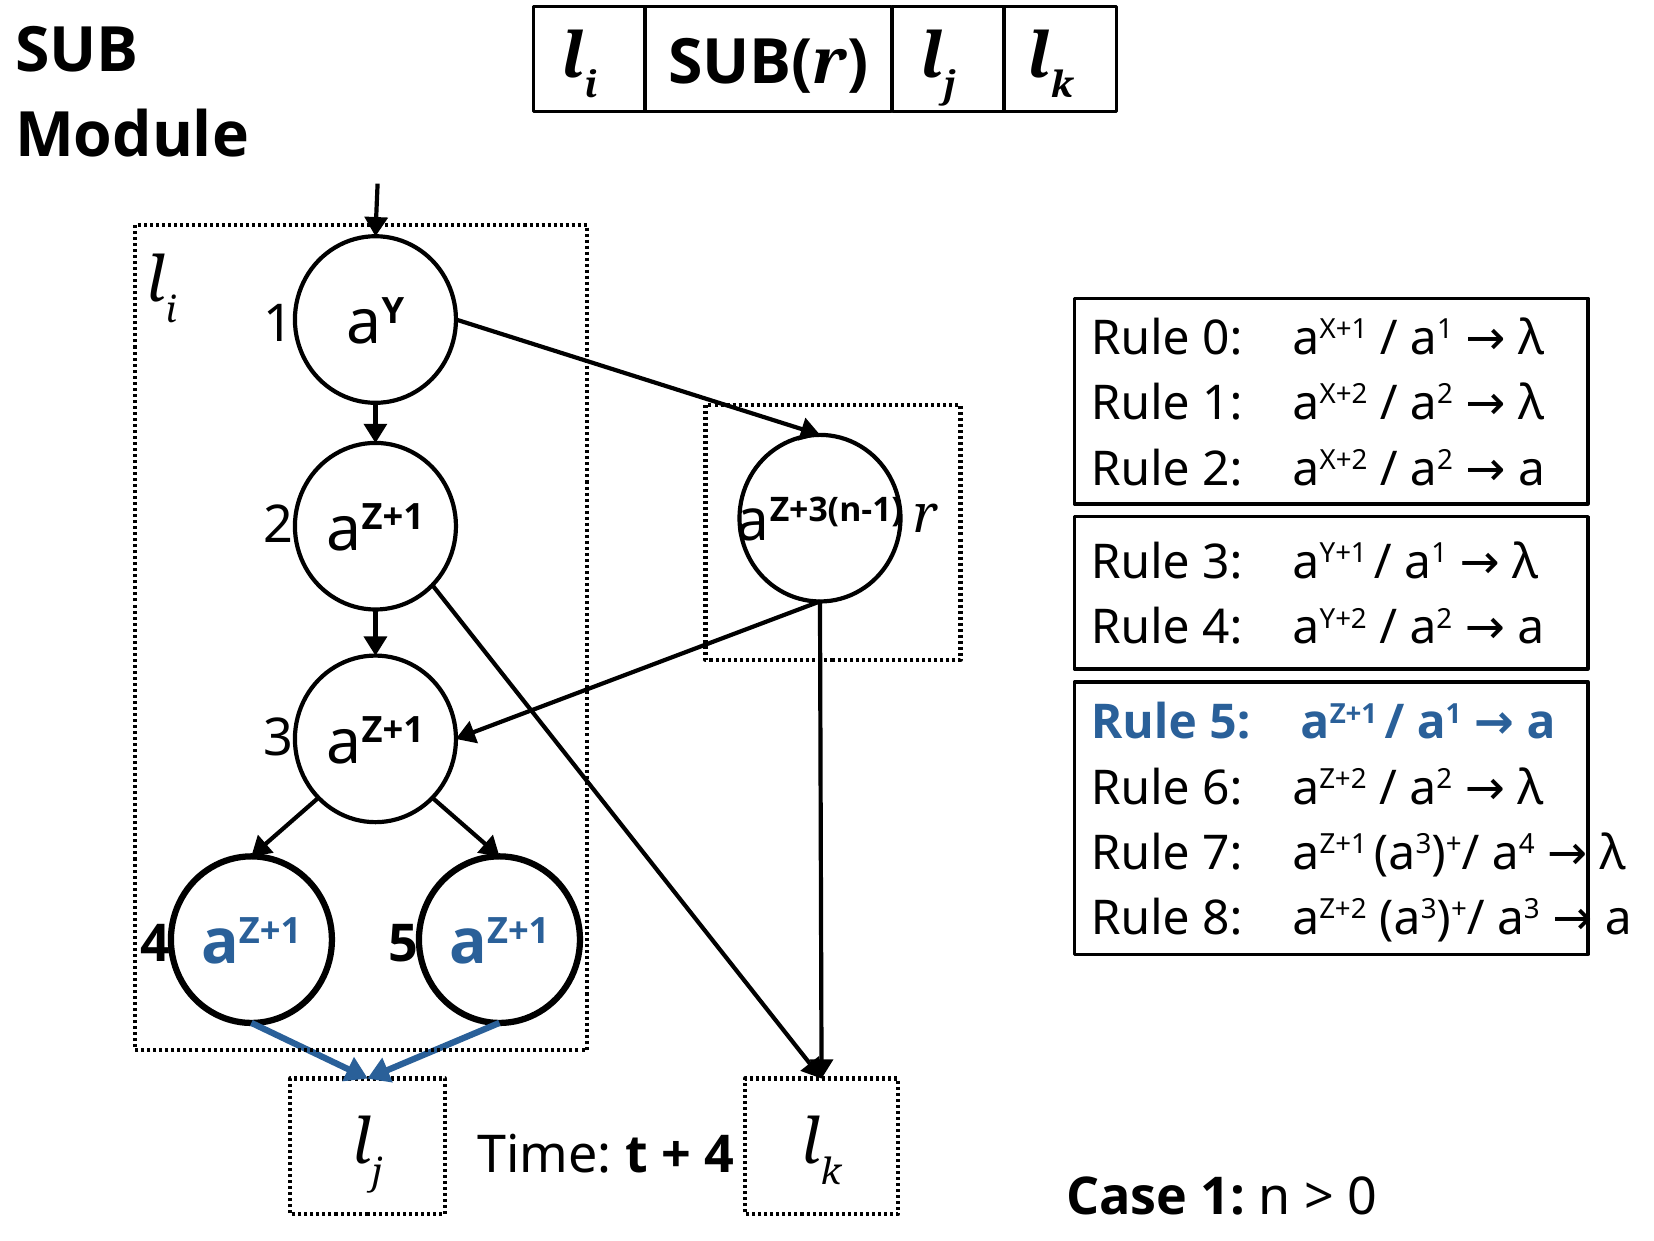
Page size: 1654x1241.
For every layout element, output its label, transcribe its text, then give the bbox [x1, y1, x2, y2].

text_box 4 [125, 898, 186, 997]
text_box r [898, 469, 946, 556]
text_box lj [892, 6, 1004, 112]
text_box lk [745, 1078, 899, 1215]
text_box aY [305, 236, 456, 403]
text_box aZ+1 [429, 856, 580, 1023]
text_box lj [290, 1078, 445, 1215]
text_box Time: t + 4 [462, 1109, 721, 1193]
text_box Rule 5: aZ+1 / a1 → a Rule 6: aZ+2 / a2 → λ Rule 7: aZ+1 (a3)+/ a4 → λ Rule 8: aZ+2 (a3)+/ a3 → a [1074, 681, 1589, 955]
text_box Case 1: n > 0 [1051, 1151, 1650, 1236]
text_box SUB Module [0, 0, 346, 95]
text_box Rule 0: aX+1 / a1 → λ Rule 1: aX+2 / a2 → λ Rule 2: aX+2 / a2 → a [1074, 298, 1589, 504]
text_box aZ+1 [308, 655, 456, 823]
text_box aZ+3(n-1) [739, 434, 898, 602]
text_box 1 [249, 278, 310, 376]
text_box SUB(r) [645, 6, 892, 112]
text_box 3 [249, 692, 310, 790]
text_box 5 [373, 898, 434, 997]
text_box li [533, 6, 645, 112]
text_box aZ+1 [309, 442, 456, 610]
text_box li [131, 227, 196, 341]
text_box Rule 3: aY+1 / a1 → λ Rule 4: aY+2 / a2 → a [1074, 516, 1589, 669]
text_box lk [1004, 6, 1117, 112]
text_box aZ+1 [181, 856, 332, 1023]
text_box 2 [249, 479, 310, 577]
